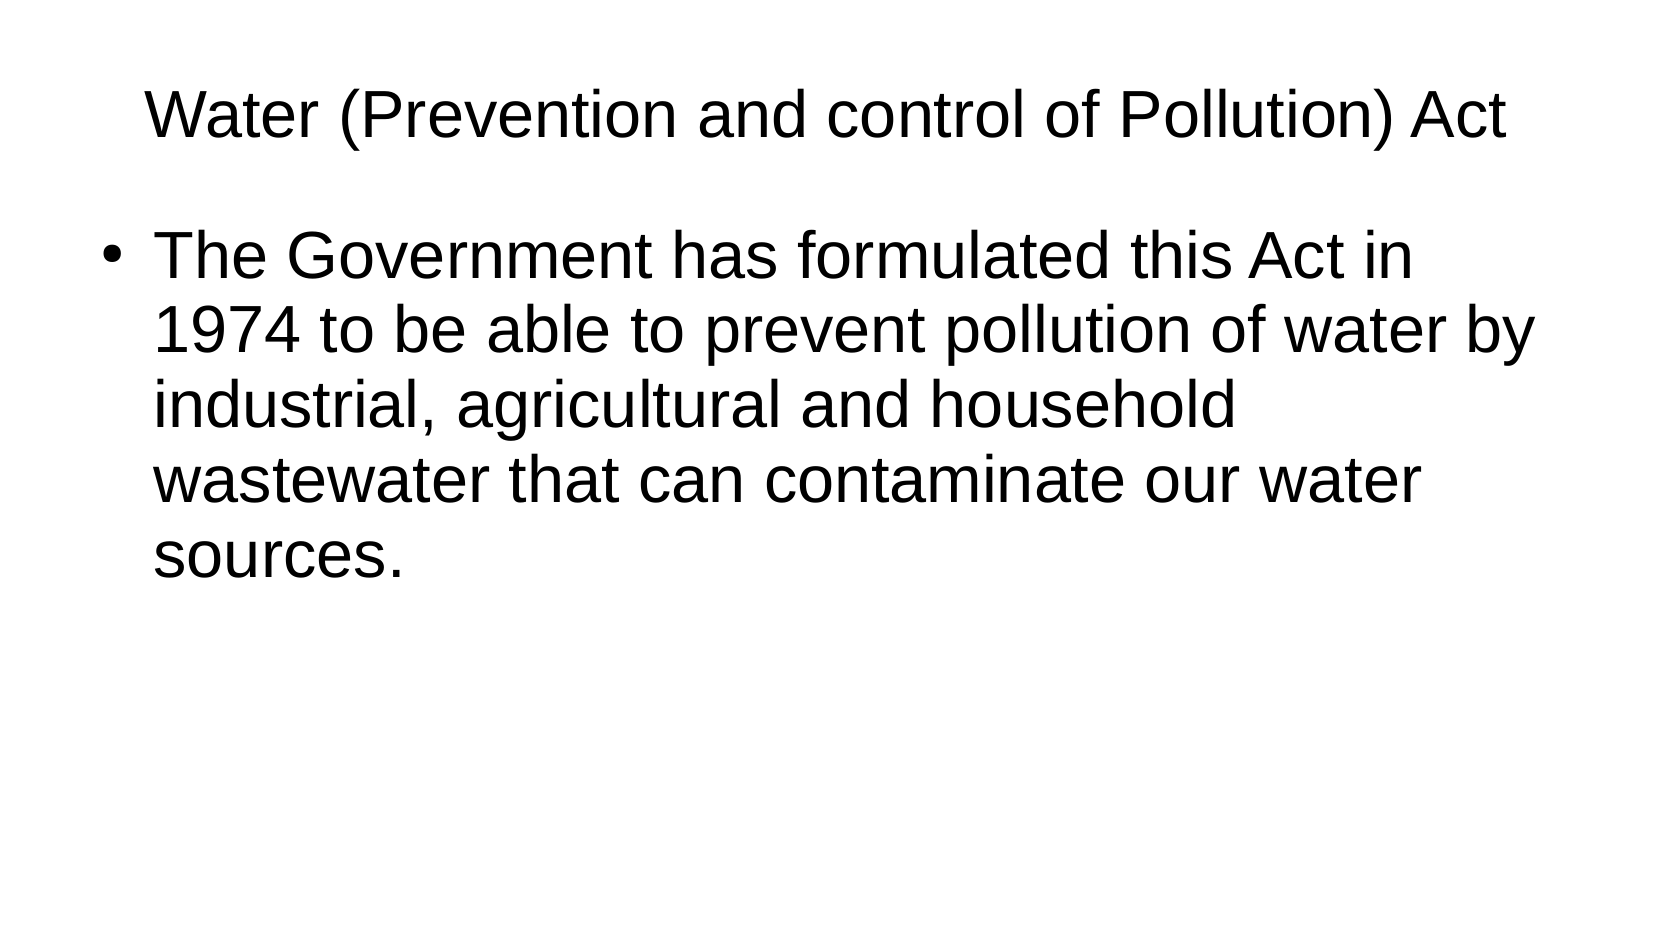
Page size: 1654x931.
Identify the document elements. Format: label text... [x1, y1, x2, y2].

title Water (Prevention and control of Pollution) Act [82, 37, 1571, 193]
list The Government has formulated this Act in 1974 to be able to prevent pollution of water by industrial, agricultural and household wastewater that can contaminate our water sources. [82, 217, 1571, 758]
